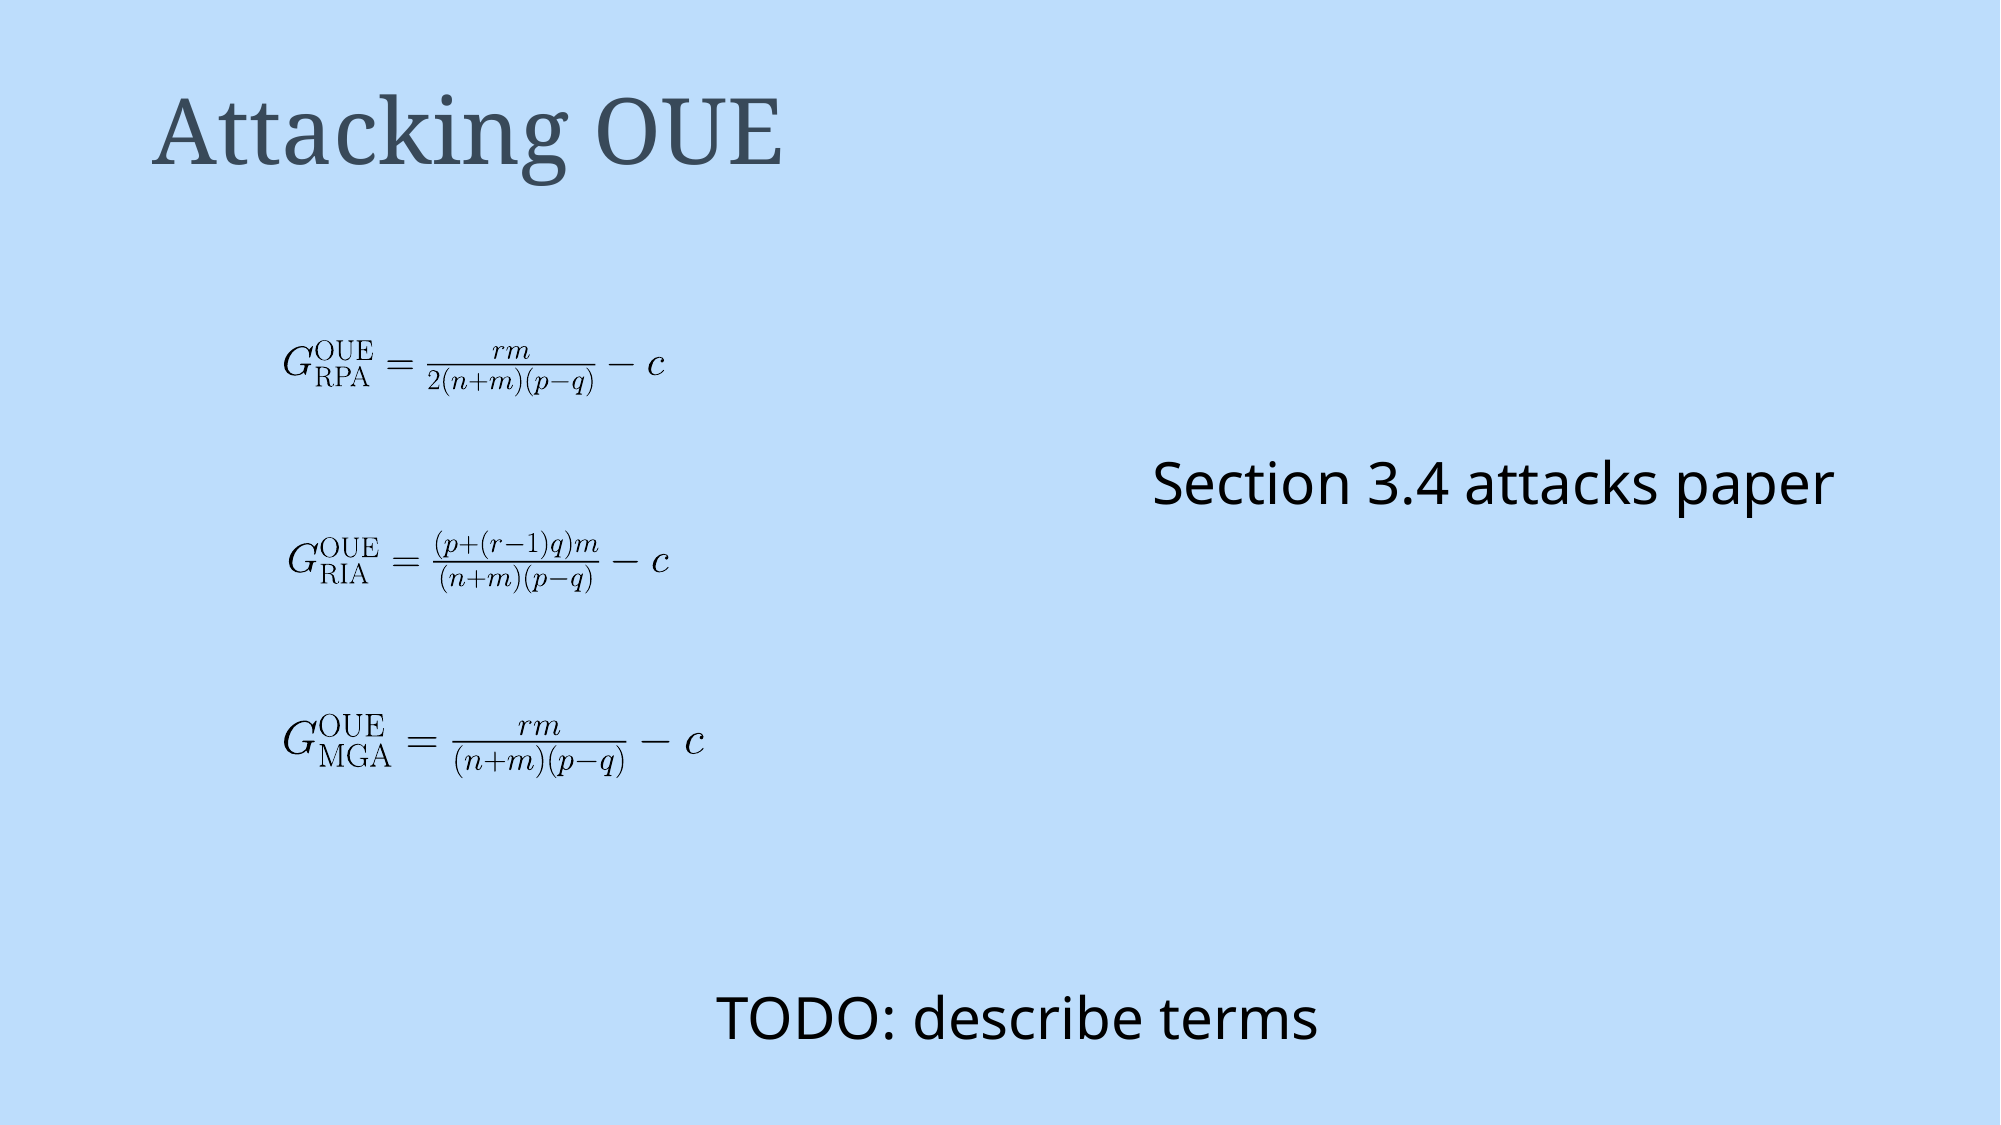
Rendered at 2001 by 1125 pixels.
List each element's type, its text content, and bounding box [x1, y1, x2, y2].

text_box TODO: describe terms​​ ​​​ ​​ ​ [701, 1022, 1702, 1125]
title Attacking OUE [137, 59, 1863, 211]
picture [0, 237, 1173, 896]
text_box Section 3.4 attacks paper ​​​​ ​​​ ​​ ​ [1137, 496, 2000, 627]
